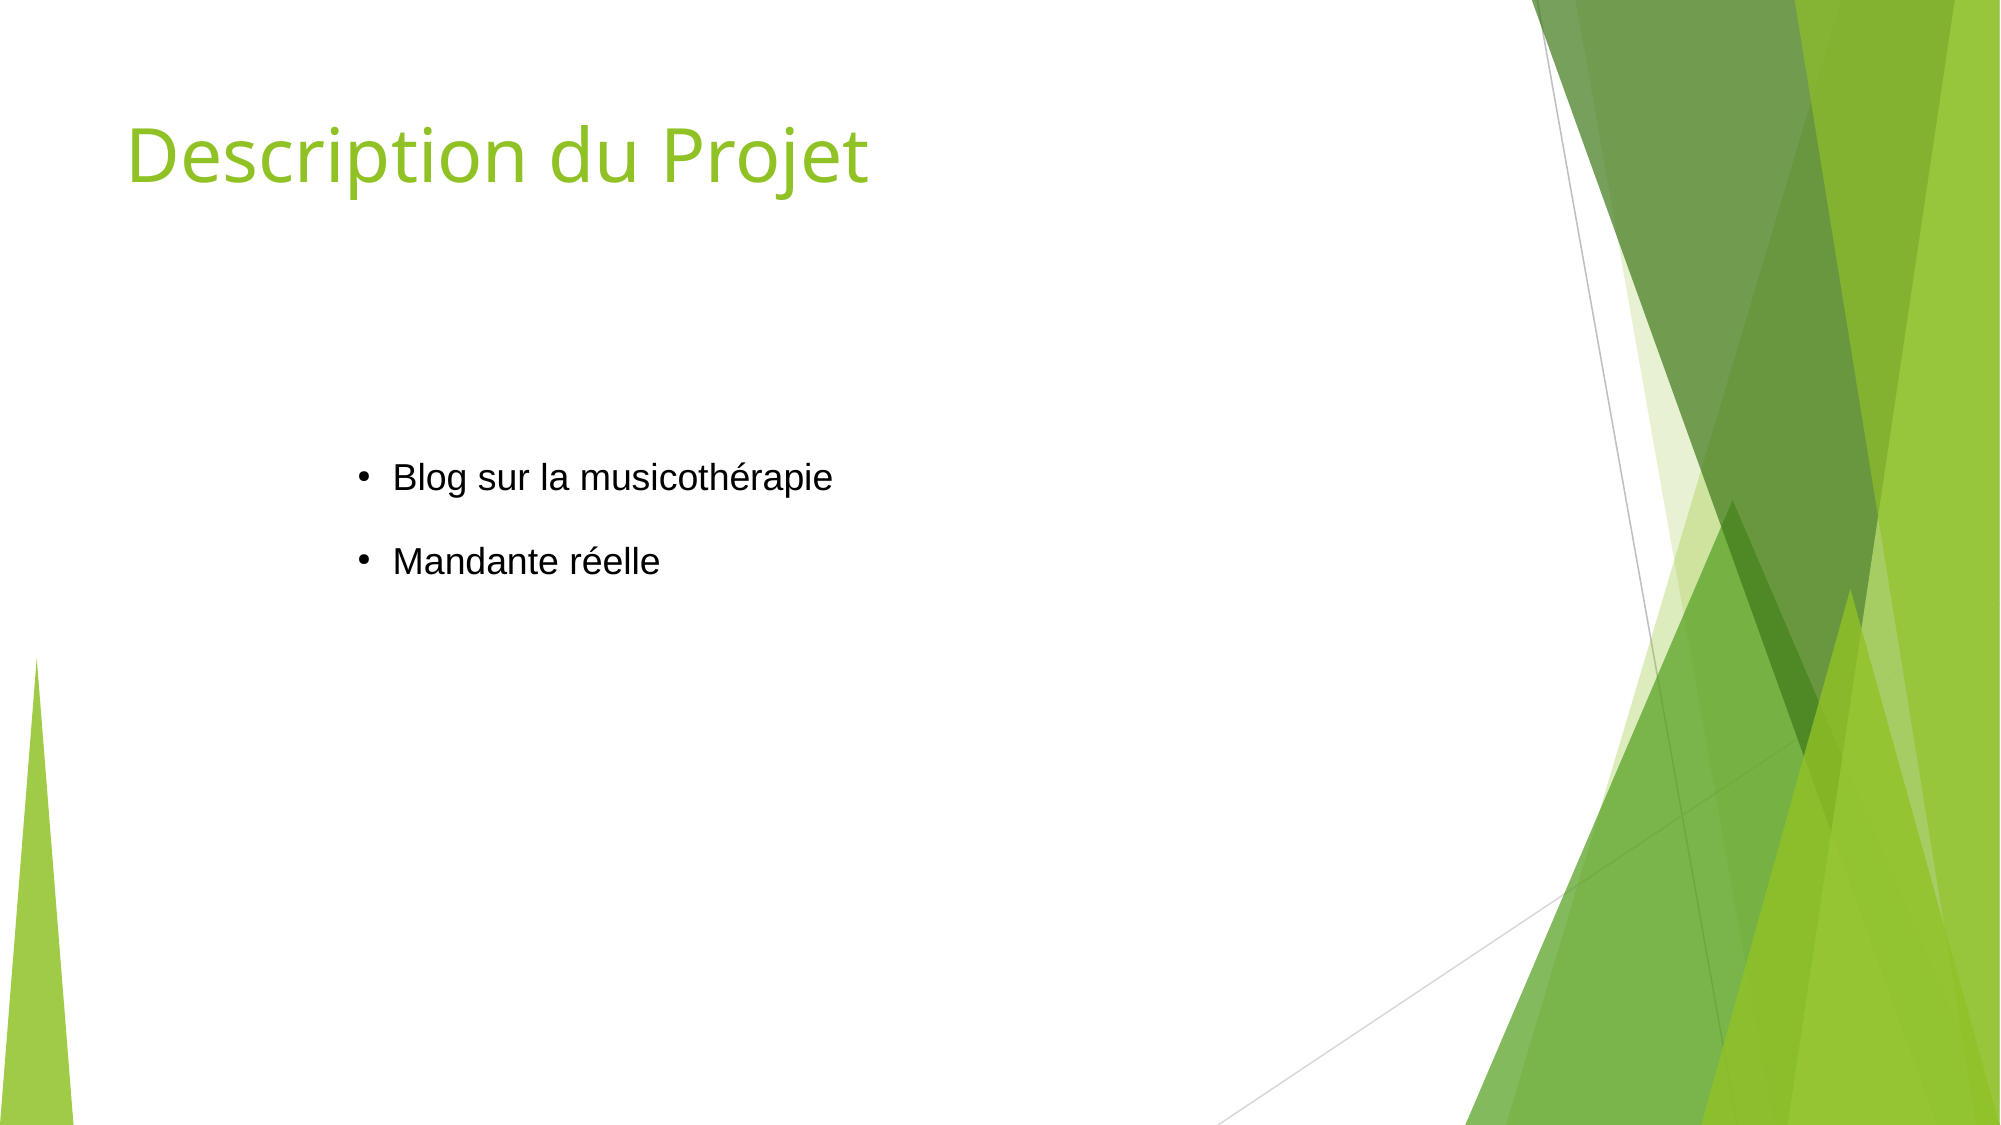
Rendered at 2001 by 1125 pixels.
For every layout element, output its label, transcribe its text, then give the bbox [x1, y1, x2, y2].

title Description du Projet [111, 99, 1522, 317]
text_box Blog sur la musicothérapie Mandante réelle [342, 448, 1501, 590]
